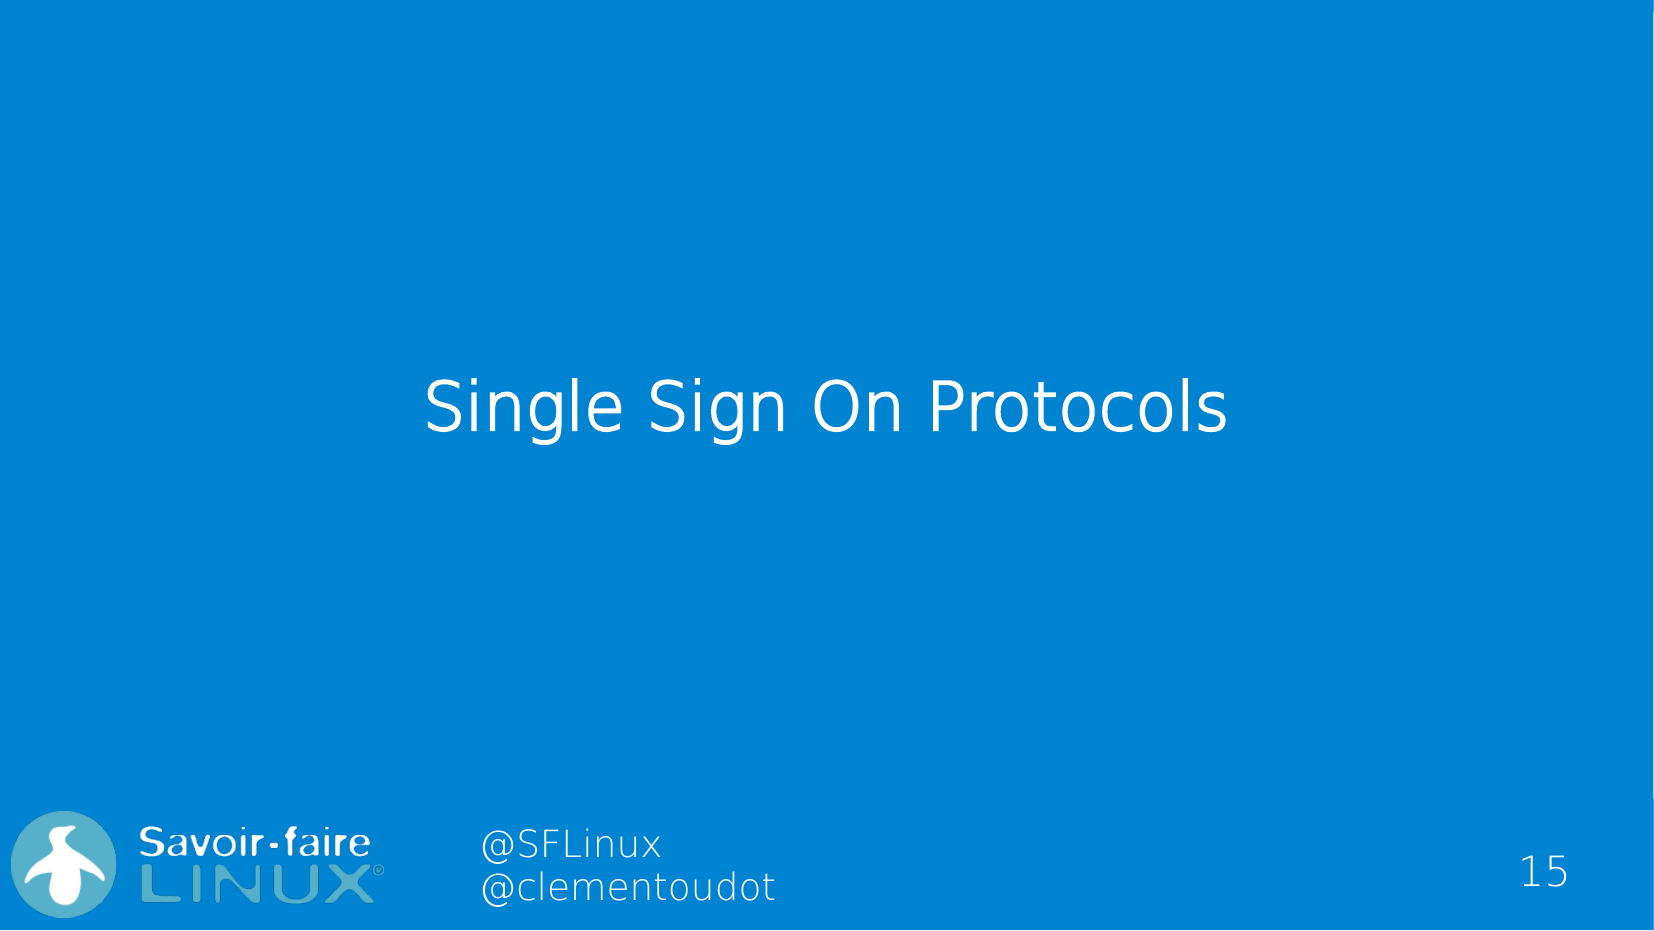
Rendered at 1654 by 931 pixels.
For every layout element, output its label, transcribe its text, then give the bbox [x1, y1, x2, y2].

picture [11, 811, 384, 918]
subtitle Single Sign On Protocols [82, 212, 1571, 602]
